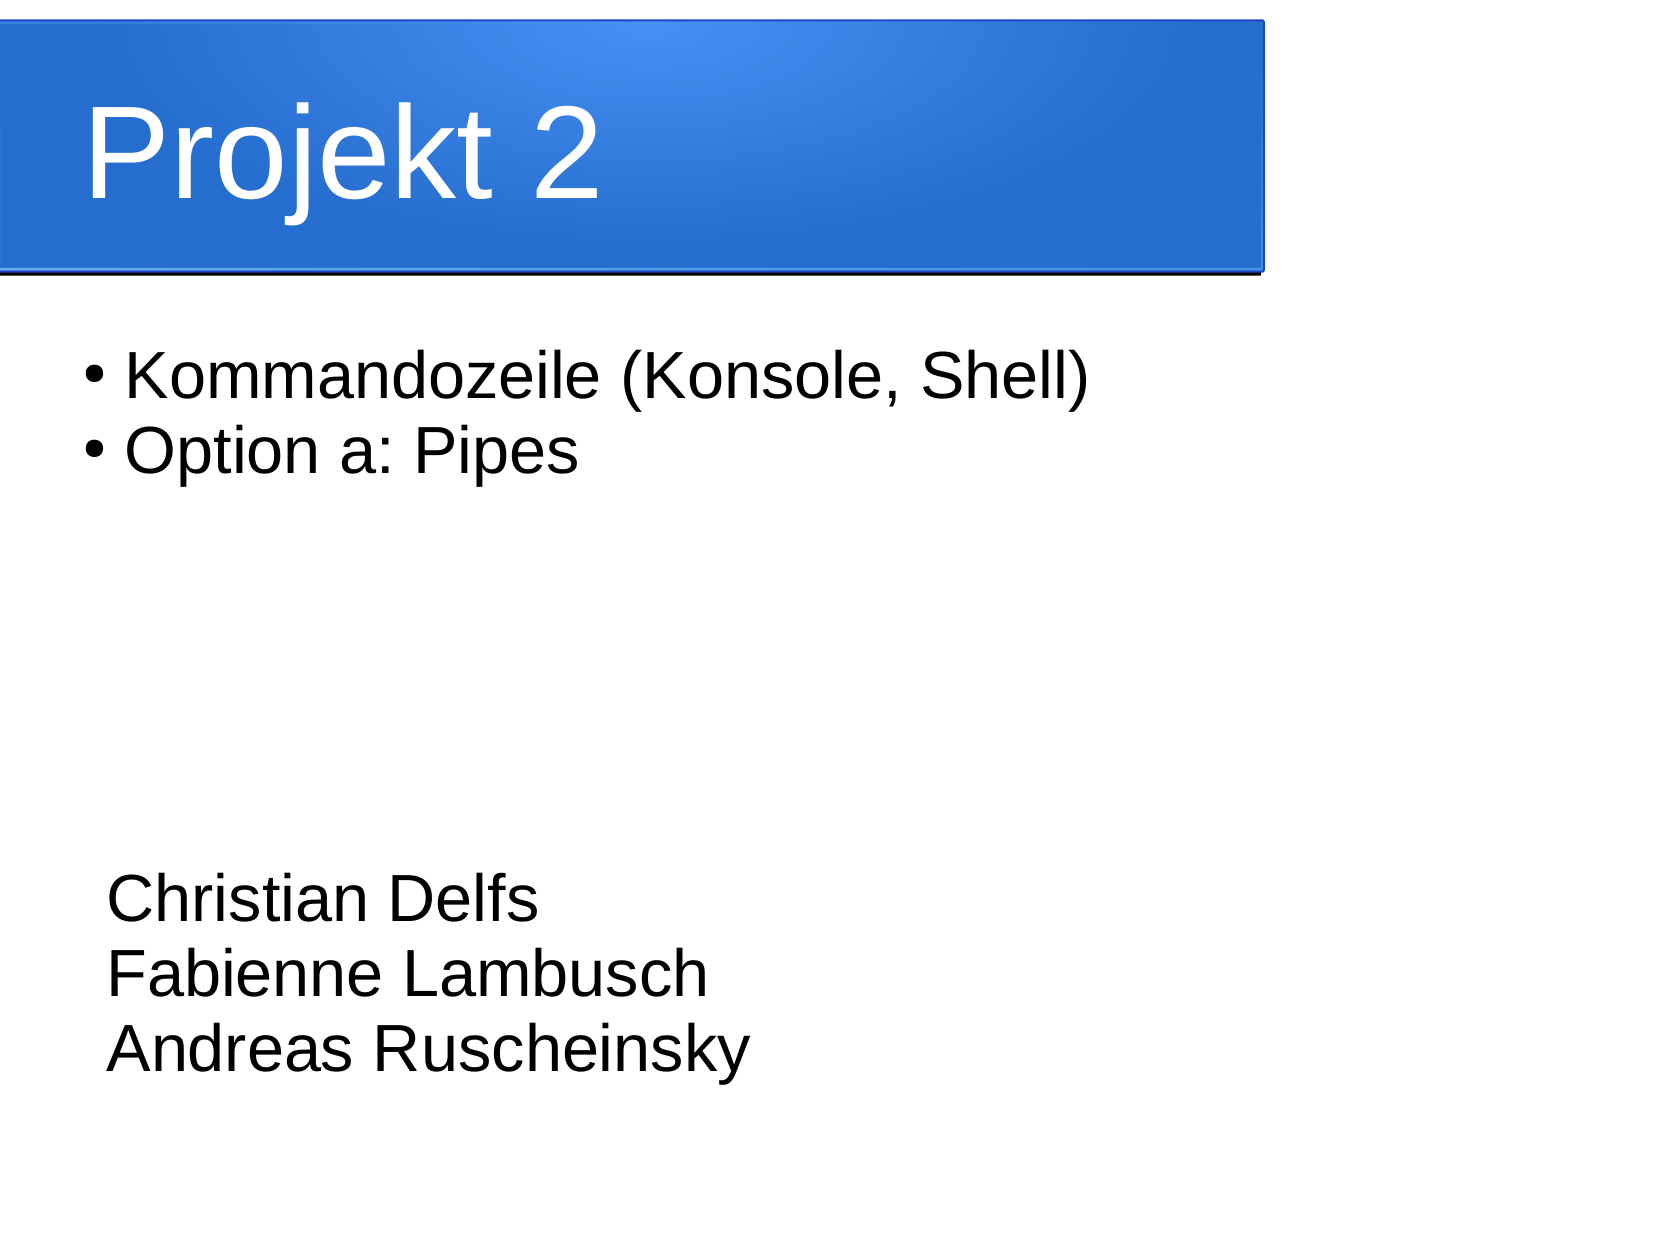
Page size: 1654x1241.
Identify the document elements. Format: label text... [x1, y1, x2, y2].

title Projekt 2 [82, 49, 1250, 257]
subtitle Kommandozeile (Konsole, Shell) Option a: Pipes Christian Delfs Fabienne Lambusch Andreas Ruscheinsky [82, 307, 1538, 1241]
